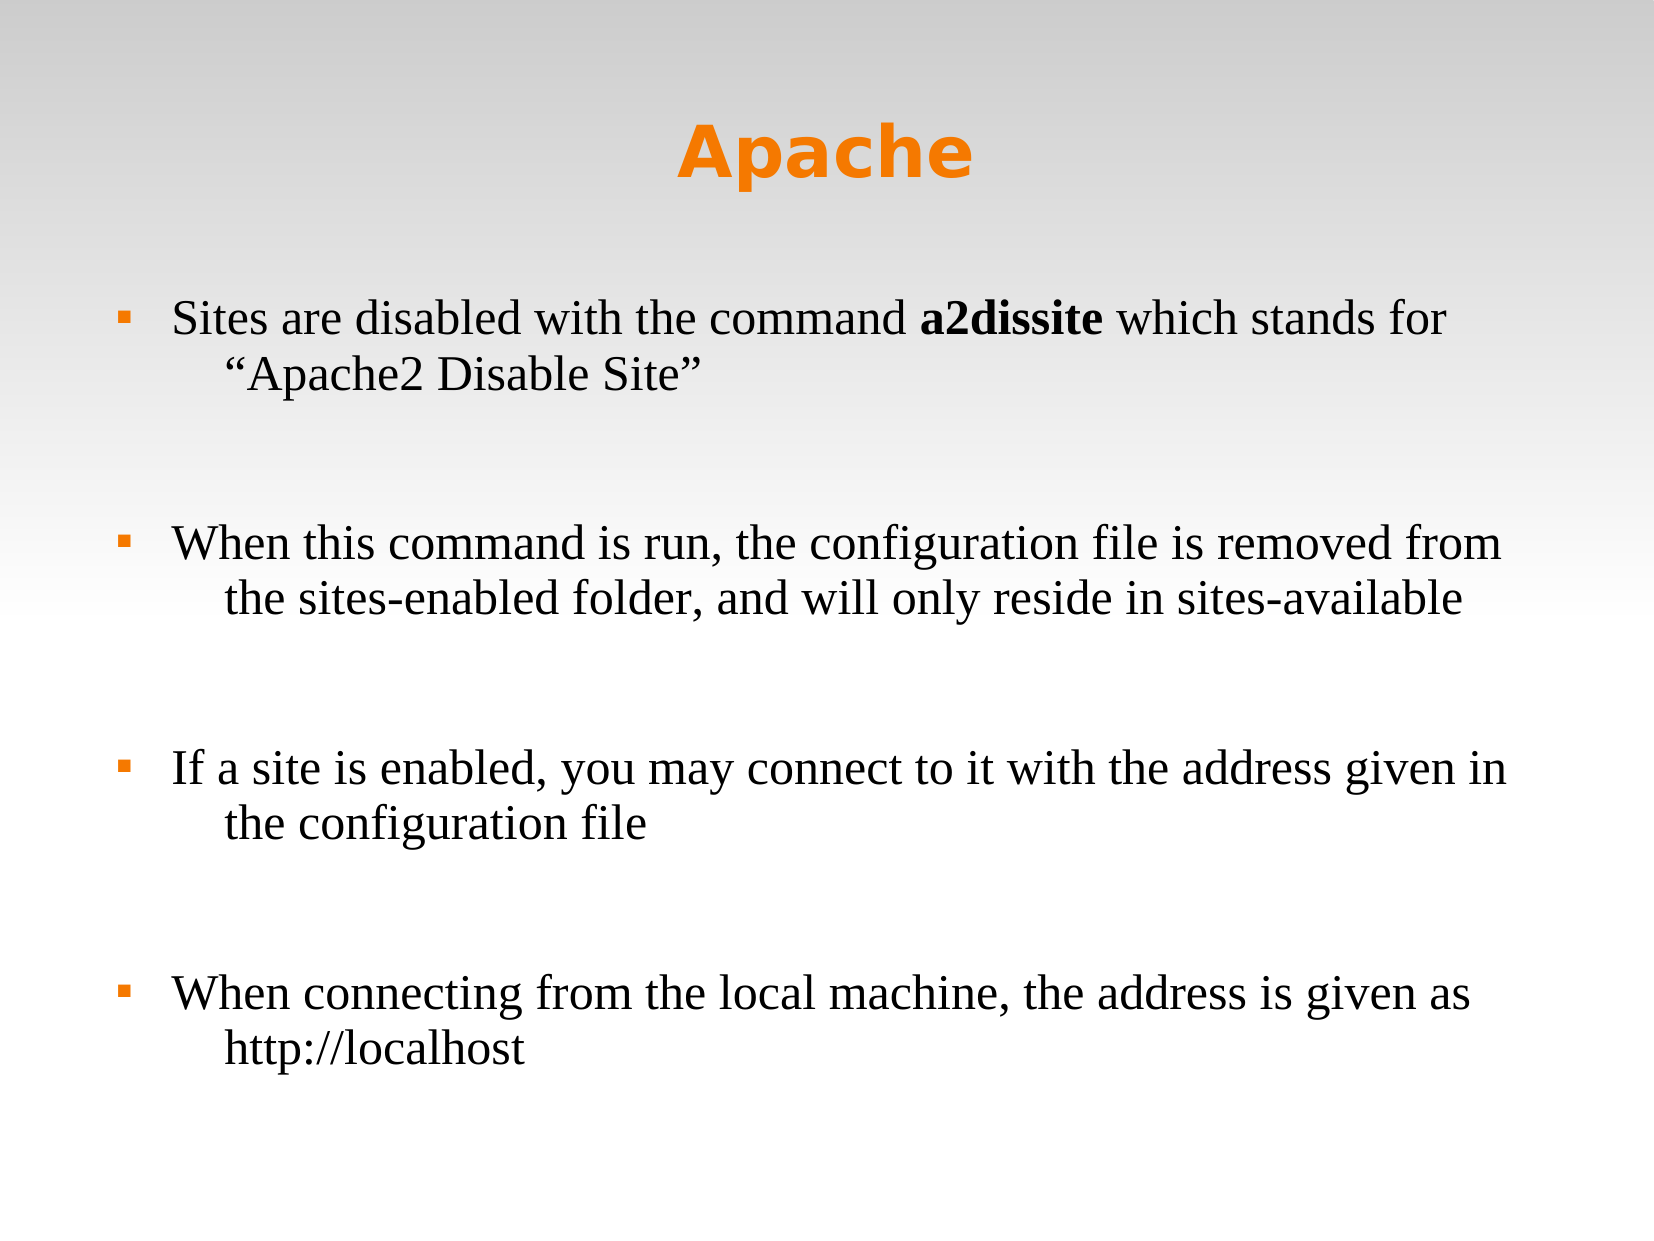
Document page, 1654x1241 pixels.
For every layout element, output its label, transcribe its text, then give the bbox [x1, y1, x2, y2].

list Sites are disabled with the command a2dissite which stands for “Apache2 Disable Site” When this command is run, the configuration file is removed from the sites-enabled folder, and will only reside in sites-available If a site is enabled, you may connect to it with the address given in the configuration file When connecting from the local machine, the address is given as http://localhost [82, 290, 1571, 1138]
title Apache [82, 49, 1571, 257]
